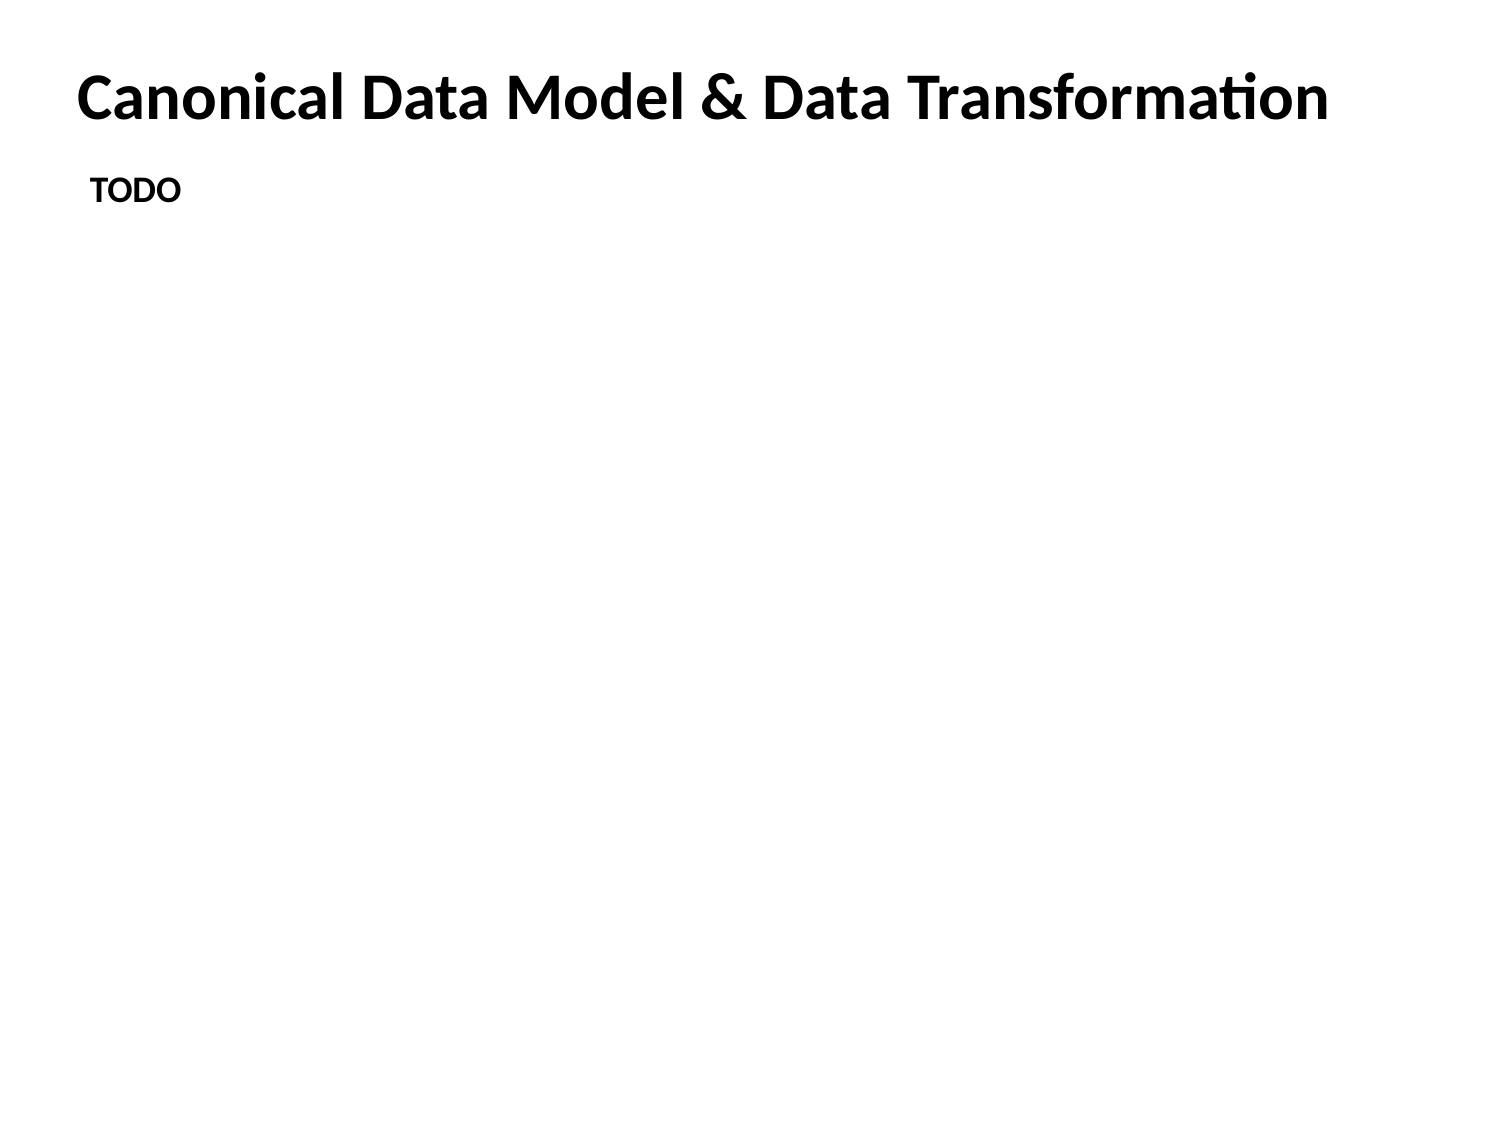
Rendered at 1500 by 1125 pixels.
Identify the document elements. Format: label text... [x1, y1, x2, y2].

list TODO [75, 157, 1425, 900]
title Canonical Data Model & Data Transformation [62, 45, 1413, 150]
